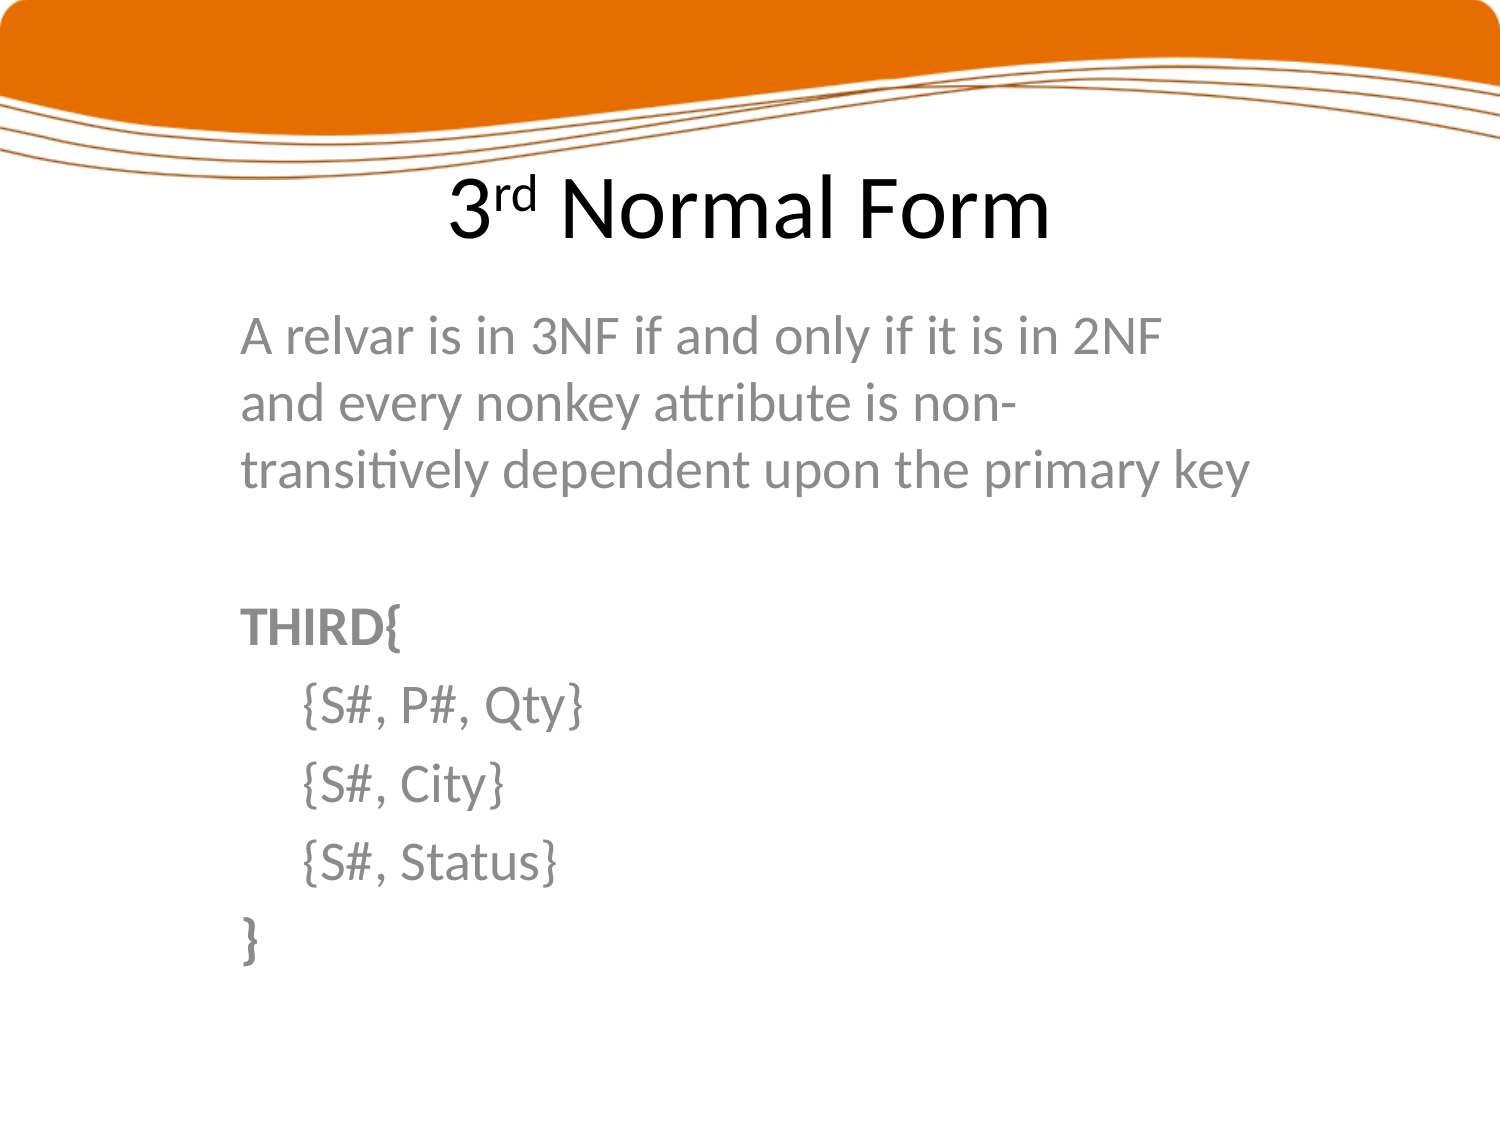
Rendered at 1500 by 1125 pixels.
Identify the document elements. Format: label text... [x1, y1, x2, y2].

title 3rd Normal Form [75, 125, 1425, 279]
subtitle A relvar is in 3NF if and only if it is in 2NF and every nonkey attribute is non-transitively dependent upon the primary key THIRD{ {S#, P#, Qty} {S#, City} {S#, Status} } [225, 290, 1275, 988]
picture [0, 0, 1500, 180]
